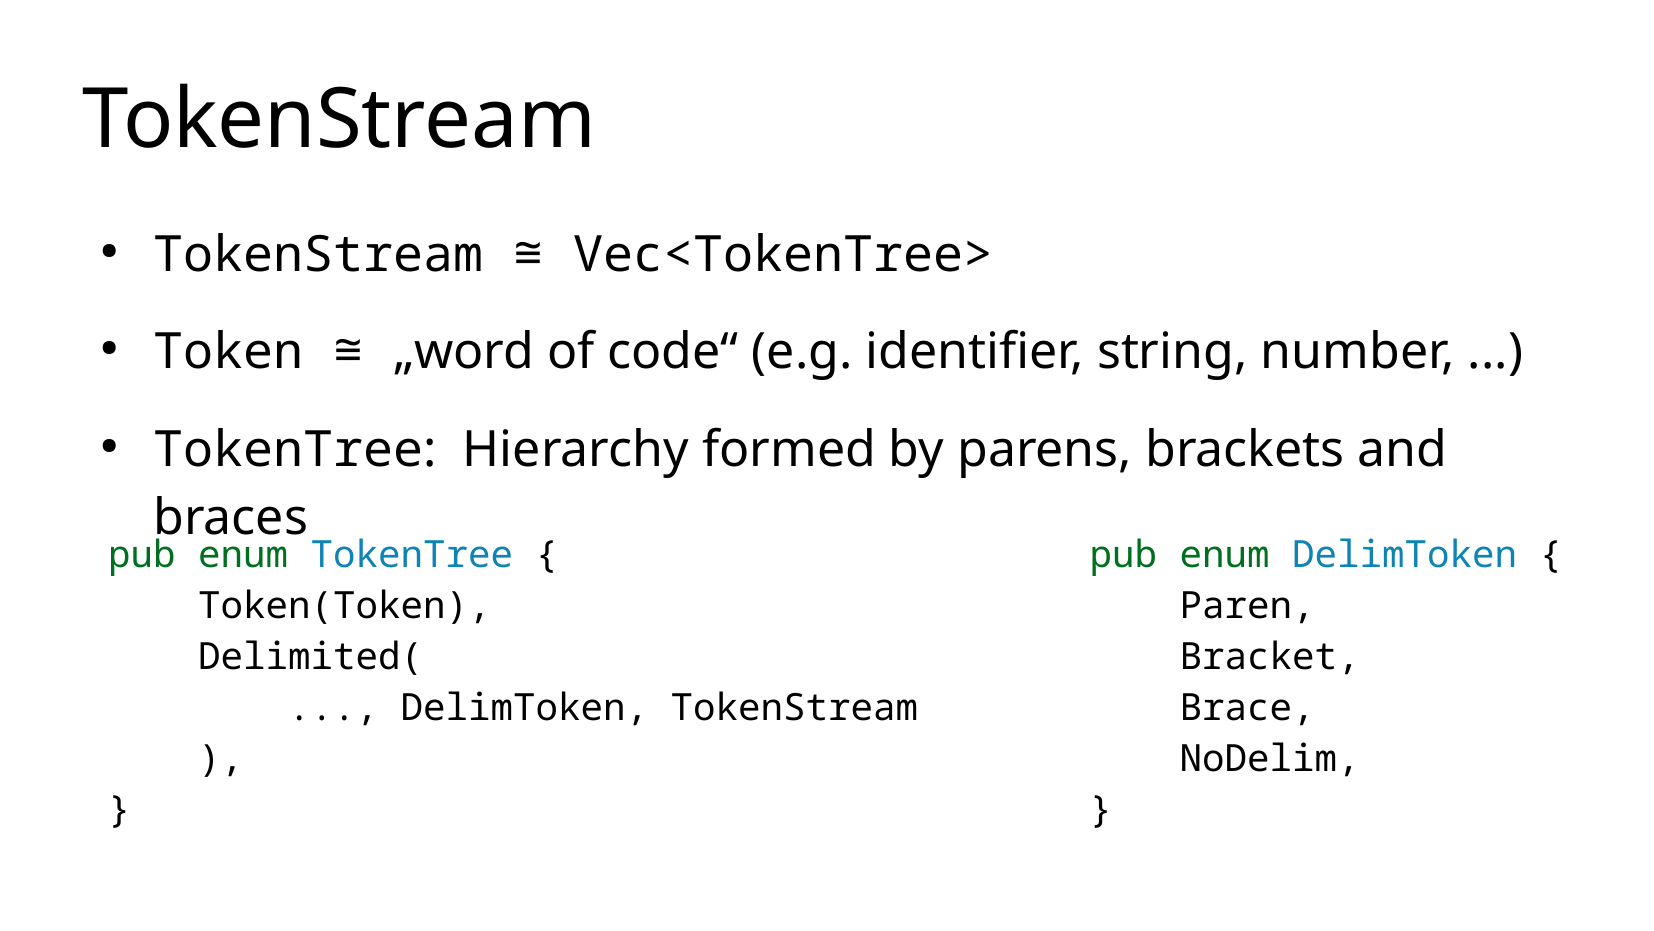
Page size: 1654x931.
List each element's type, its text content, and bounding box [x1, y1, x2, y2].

title TokenStream [82, 37, 1571, 193]
text_box pub enum TokenTree { Token(Token), Delimited( ..., DelimToken, TokenStream ), } [93, 519, 952, 811]
text_box pub enum DelimToken { Paren, Bracket, Brace, NoDelim, } [1074, 519, 1588, 811]
list TokenStream ≅ Vec<TokenTree> Token ≅ „word of code“ (e.g. identifier, string, number, ...) TokenTree: Hierarchy formed by parens, brackets and braces [82, 217, 1571, 523]
